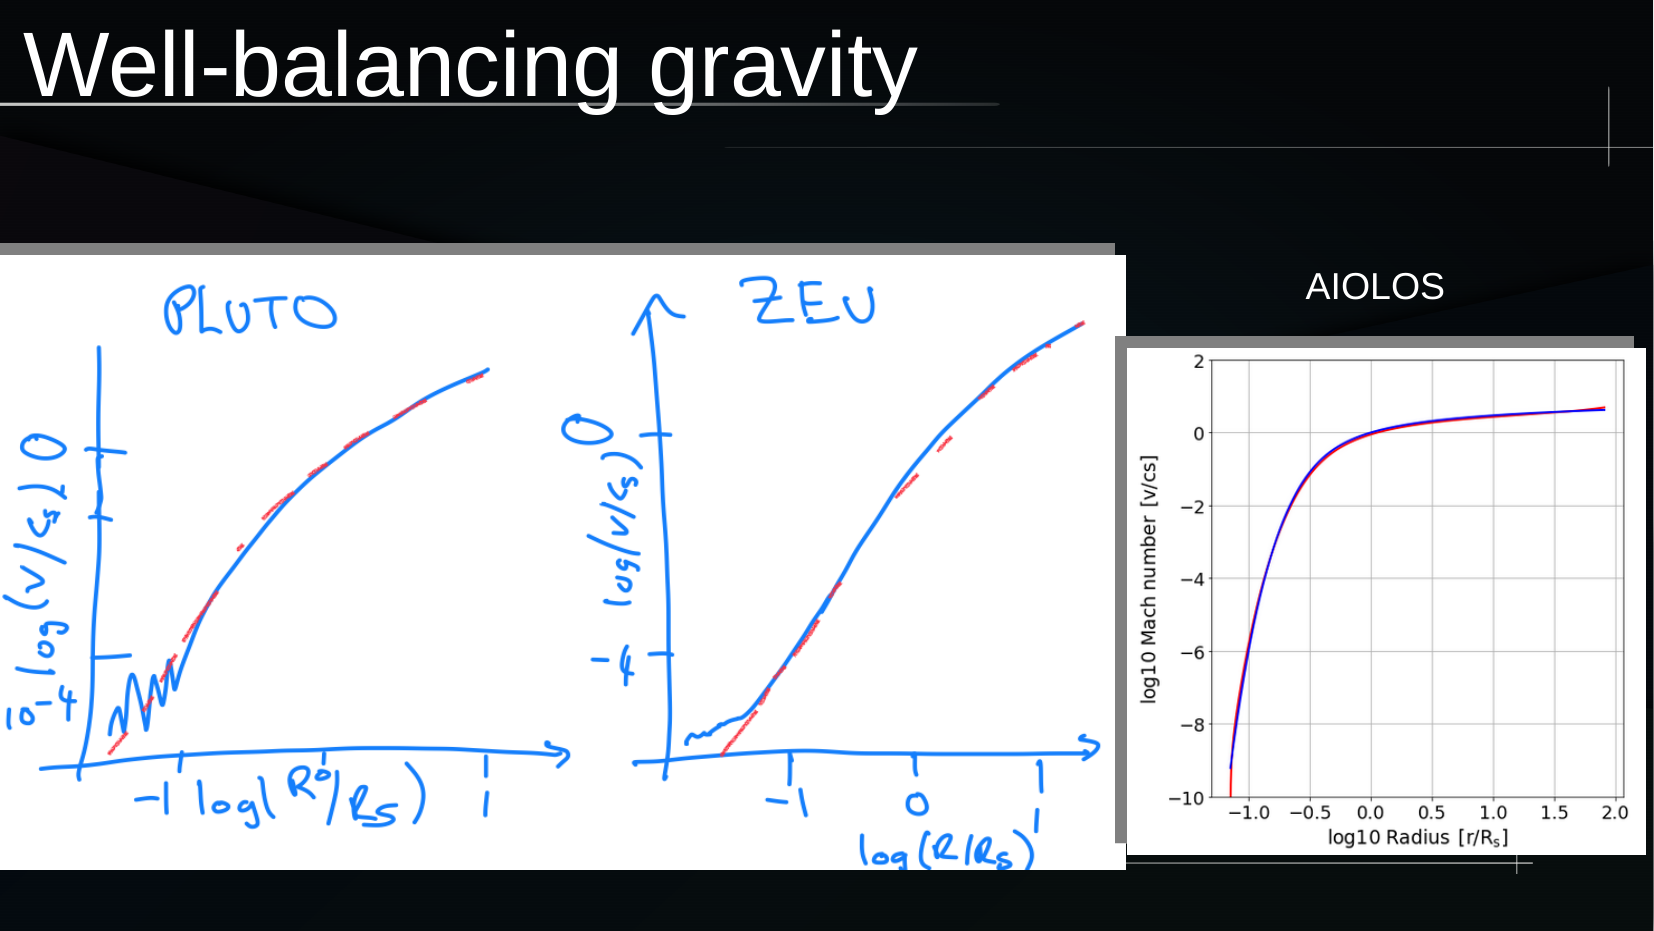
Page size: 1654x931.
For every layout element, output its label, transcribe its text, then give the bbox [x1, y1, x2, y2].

picture [0, 0, 1654, 931]
title Well-balancing gravity [23, 11, 1589, 119]
text_box AIOLOS [1290, 258, 1486, 316]
